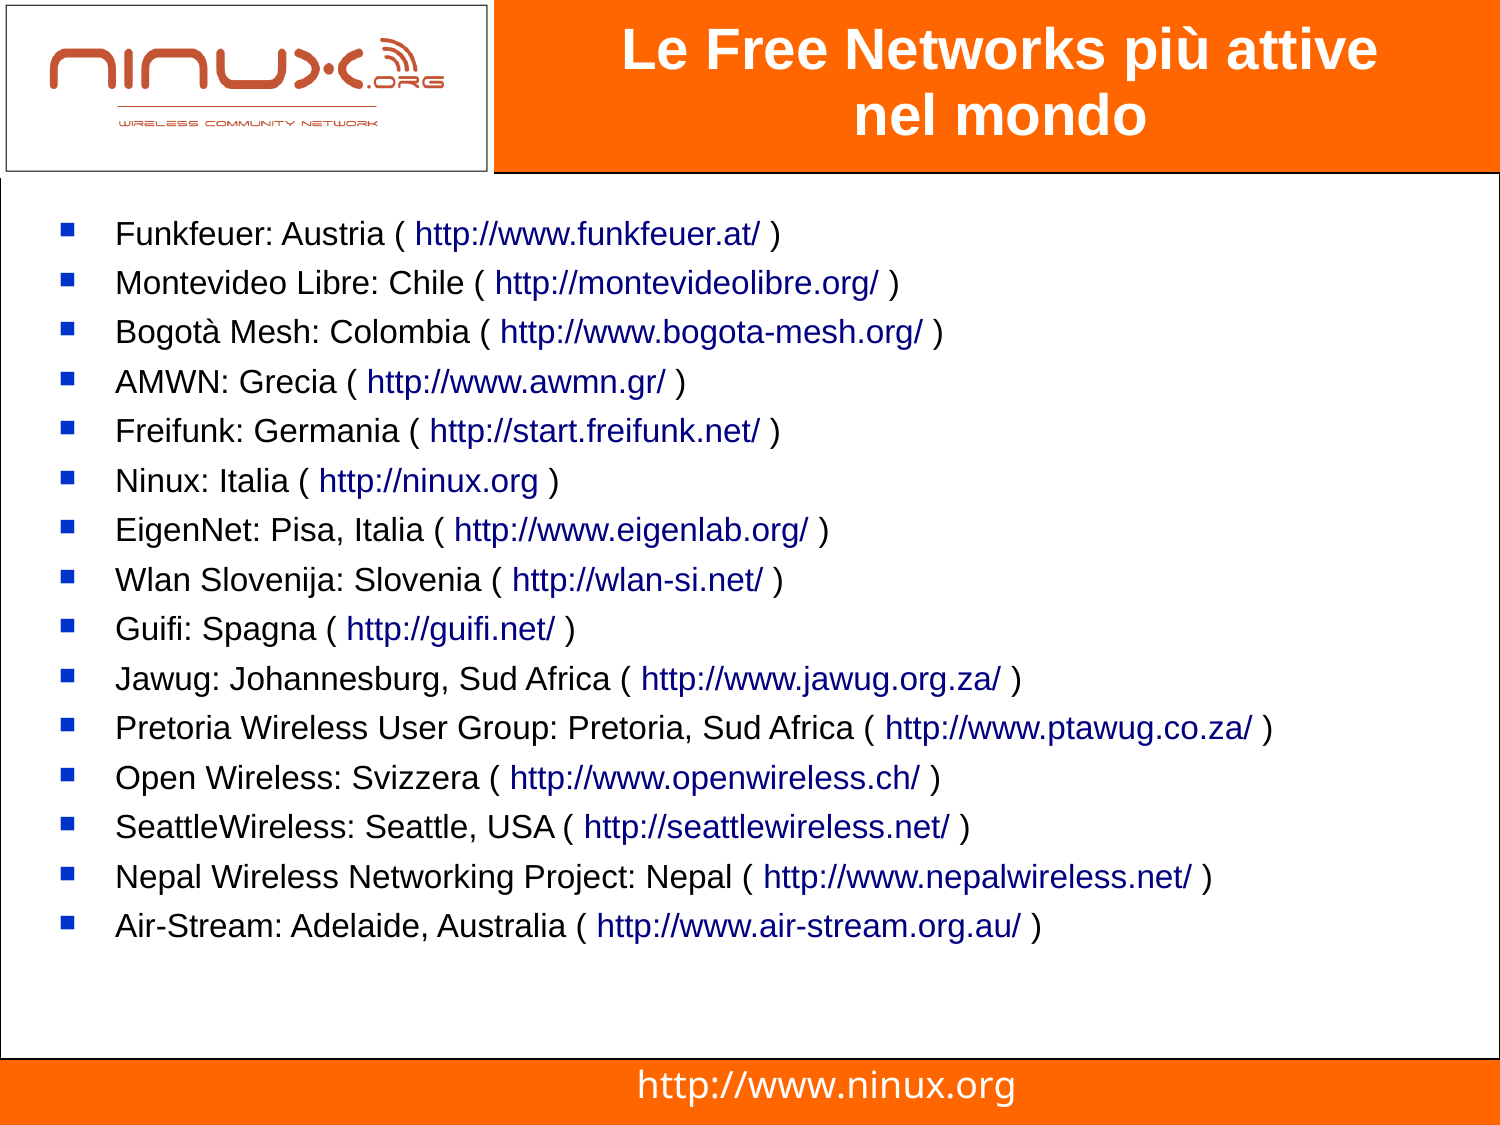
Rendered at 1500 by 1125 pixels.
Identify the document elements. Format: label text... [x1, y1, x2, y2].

list Funkfeuer: Austria ( http://www.funkfeuer.at/ ) Montevideo Libre: Chile ( http://montevideolibre.org/ ) Bogotà Mesh: Colombia ( http://www.bogota-mesh.org/ ) AMWN: Grecia ( http://www.awmn.gr/ ) Freifunk: Germania ( http://start.freifunk.net/ ) Ninux: Italia ( http://ninux.org ) EigenNet: Pisa, Italia ( http://www.eigenlab.org/ ) Wlan Slovenija: Slovenia ( http://wlan-si.net/ ) Guifi: Spagna ( http://guifi.net/ ) Jawug: Johannesburg, Sud Africa ( http://www.jawug.org.za/ ) Pretoria Wireless User Group: Pretoria, Sud Africa ( http://www.ptawug.co.za/ ) Open Wireless: Svizzera ( http://www.openwireless.ch/ ) SeattleWireless: Seattle, USA ( http://seattlewireless.net/ ) Nepal Wireless Networking Project: Nepal ( http://www.nepalwireless.net/ ) Air-Stream: Adelaide, Australia ( http://www.air-stream.org.au/ ) [43, 207, 1466, 1028]
title Le Free Networks più attive nel mondo [501, 0, 1500, 165]
picture [0, 0, 494, 178]
text_box http://www.ninux.org [621, 1053, 1159, 1125]
